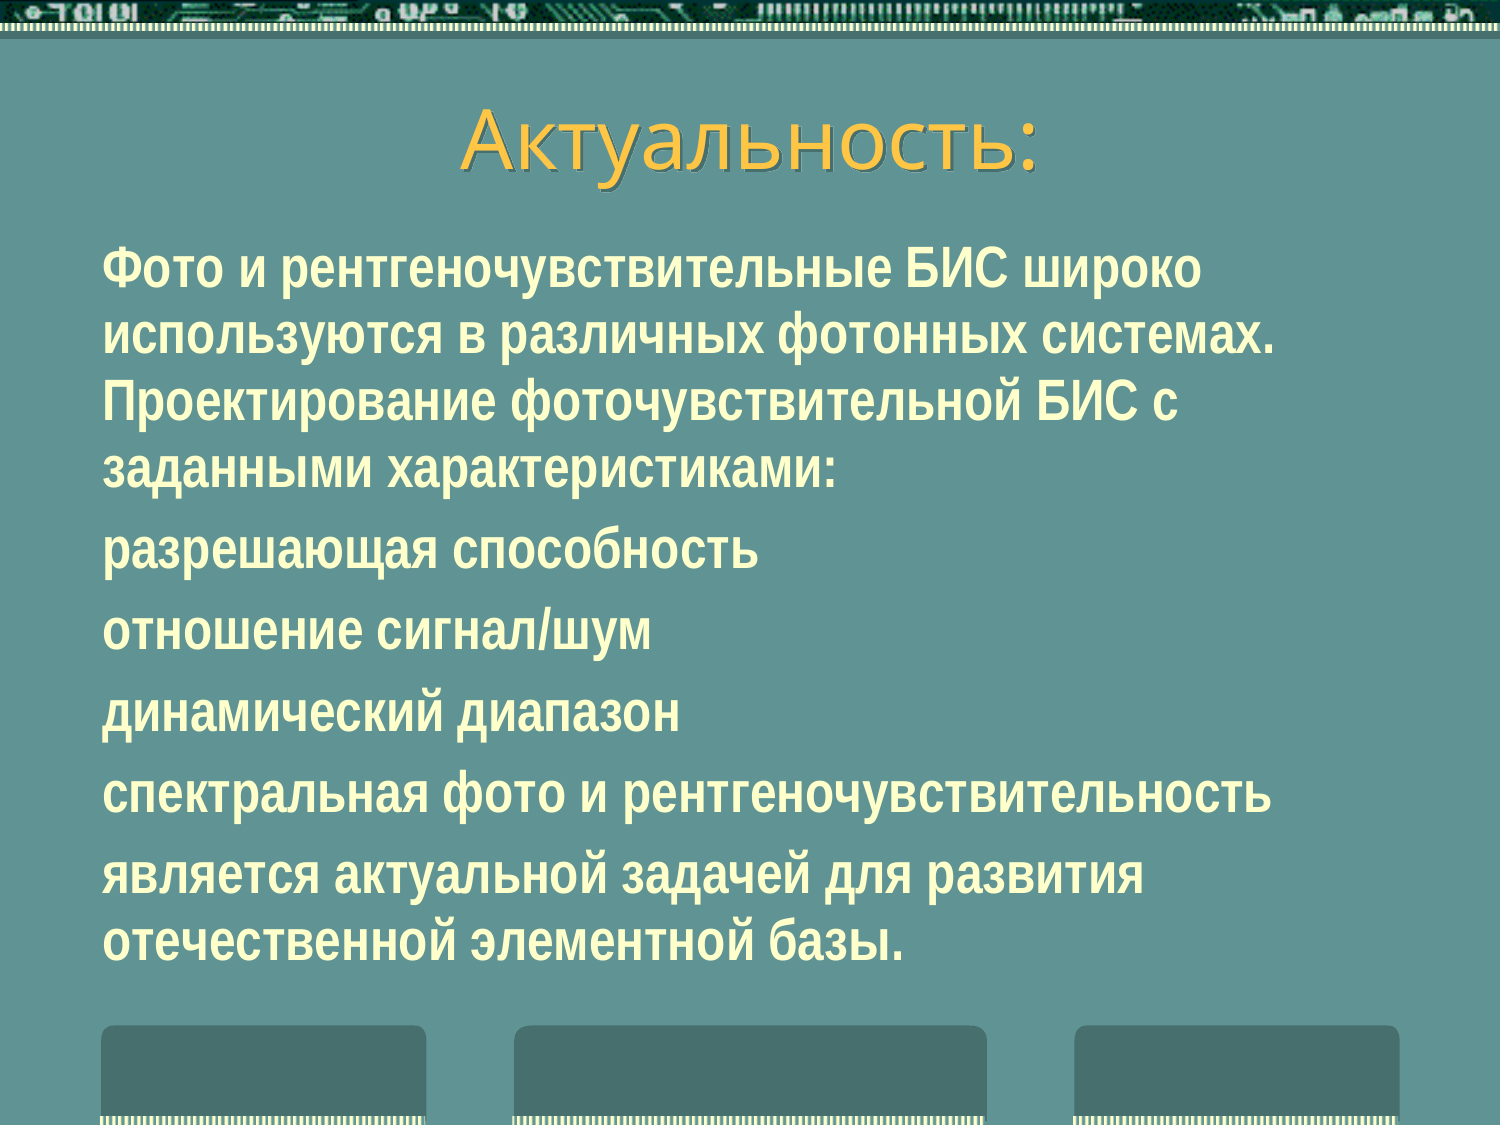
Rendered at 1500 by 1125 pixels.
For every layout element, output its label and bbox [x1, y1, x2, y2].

picture [0, 0, 1500, 31]
picture [1073, 1116, 1399, 1125]
picture [99, 1116, 426, 1125]
picture [512, 1116, 985, 1125]
